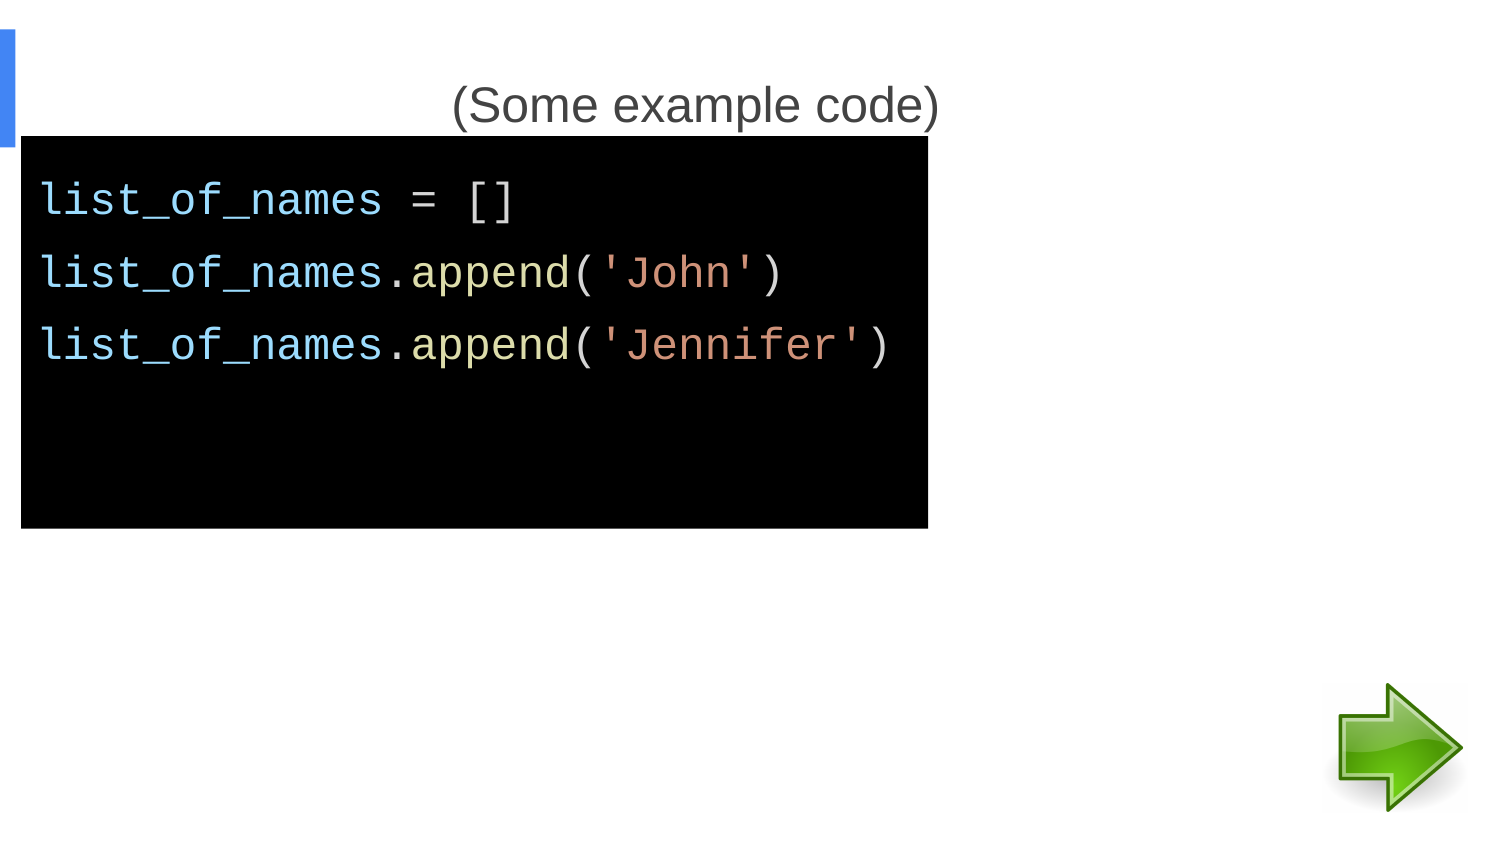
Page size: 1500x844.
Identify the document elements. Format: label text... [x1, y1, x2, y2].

picture [1322, 683, 1468, 813]
text_box list_of_names = [] list_of_names.append('John') list_of_names.append('Jennifer') [21, 136, 929, 529]
list (Some example code) [416, 27, 975, 533]
